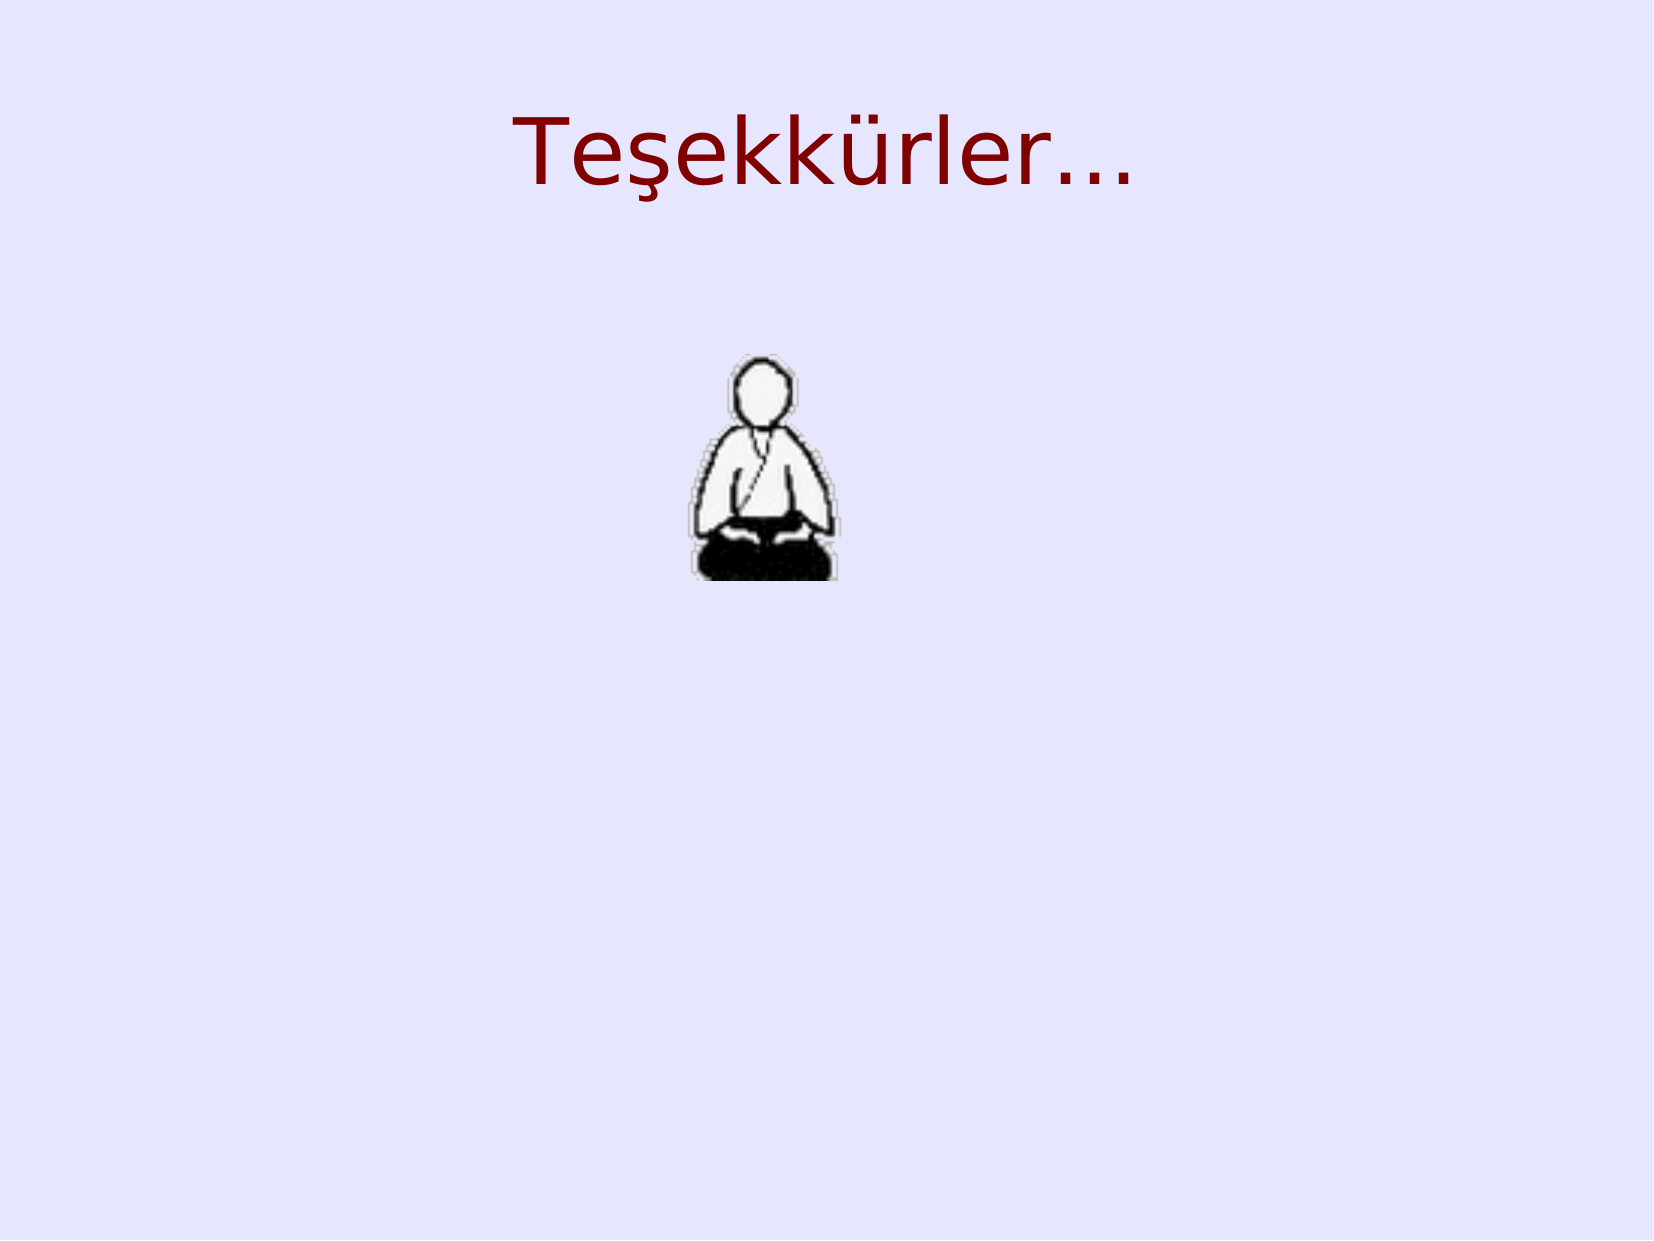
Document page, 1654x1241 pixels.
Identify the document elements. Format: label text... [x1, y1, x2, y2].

picture [649, 354, 876, 581]
title Teşekkürler... [82, 49, 1571, 257]
subtitle [82, 290, 1571, 1109]
